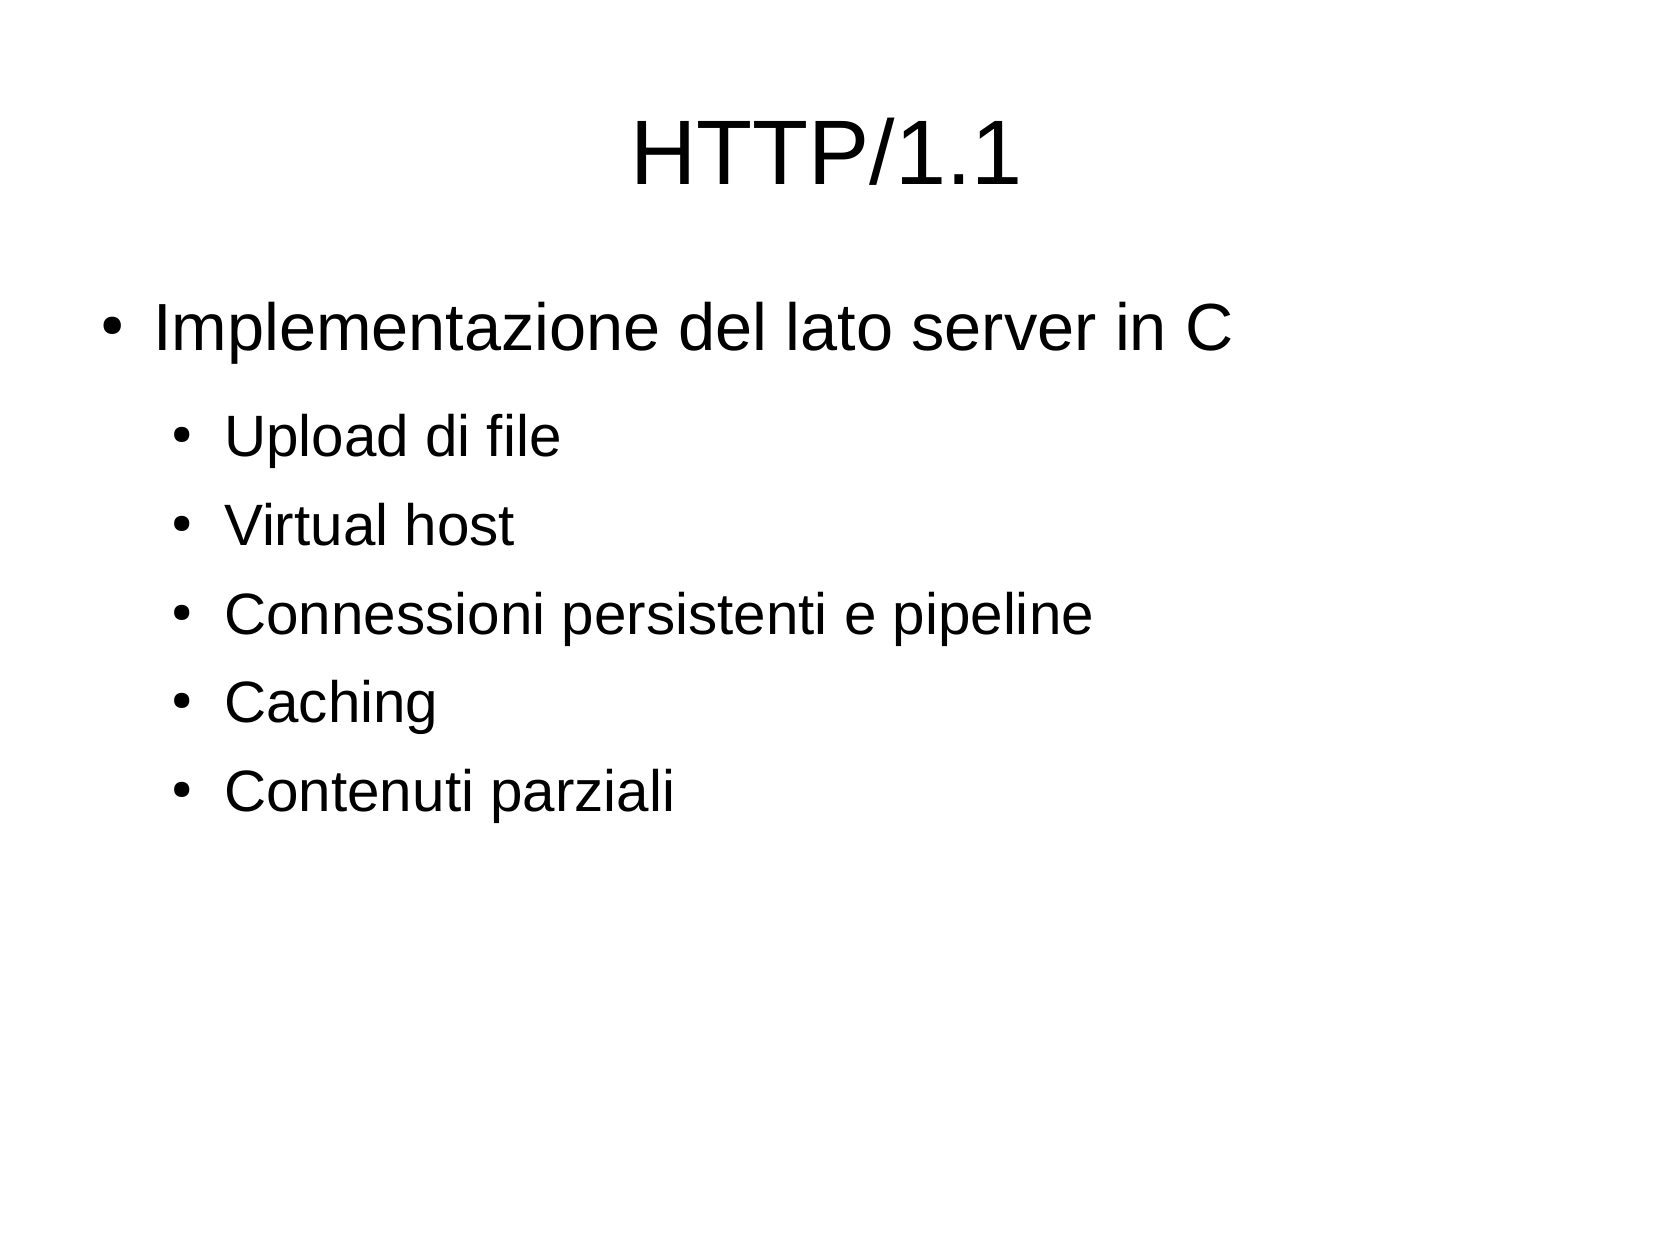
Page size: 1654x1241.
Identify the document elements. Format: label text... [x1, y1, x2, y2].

list Implementazione del lato server in C Upload di file Virtual host Connessioni persistenti e pipeline Caching Contenuti parziali [82, 290, 1571, 1109]
title HTTP/1.1 [82, 49, 1571, 257]
